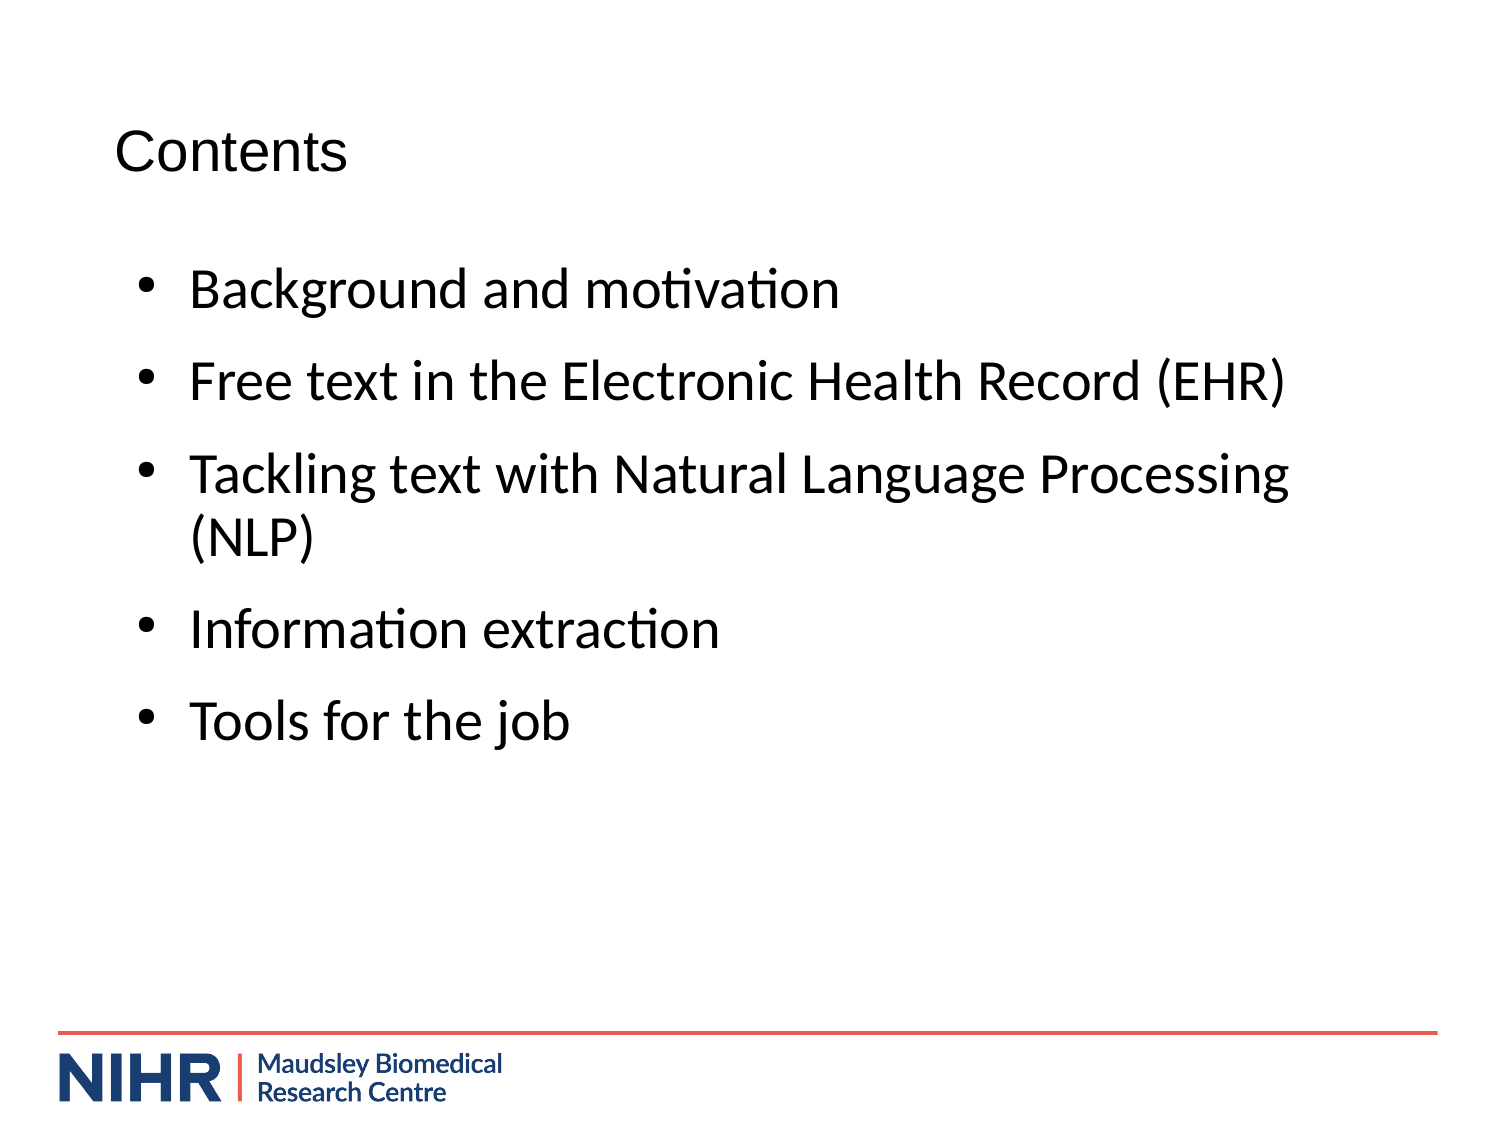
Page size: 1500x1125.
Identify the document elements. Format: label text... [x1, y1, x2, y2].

picture [29, 1018, 531, 1125]
text_box Contents [100, 113, 1105, 192]
list Background and motivation Free text in the Electronic Health Record (EHR) Tackling text with Natural Language Processing (NLP) Information extraction Tools for the job [118, 258, 1394, 1004]
